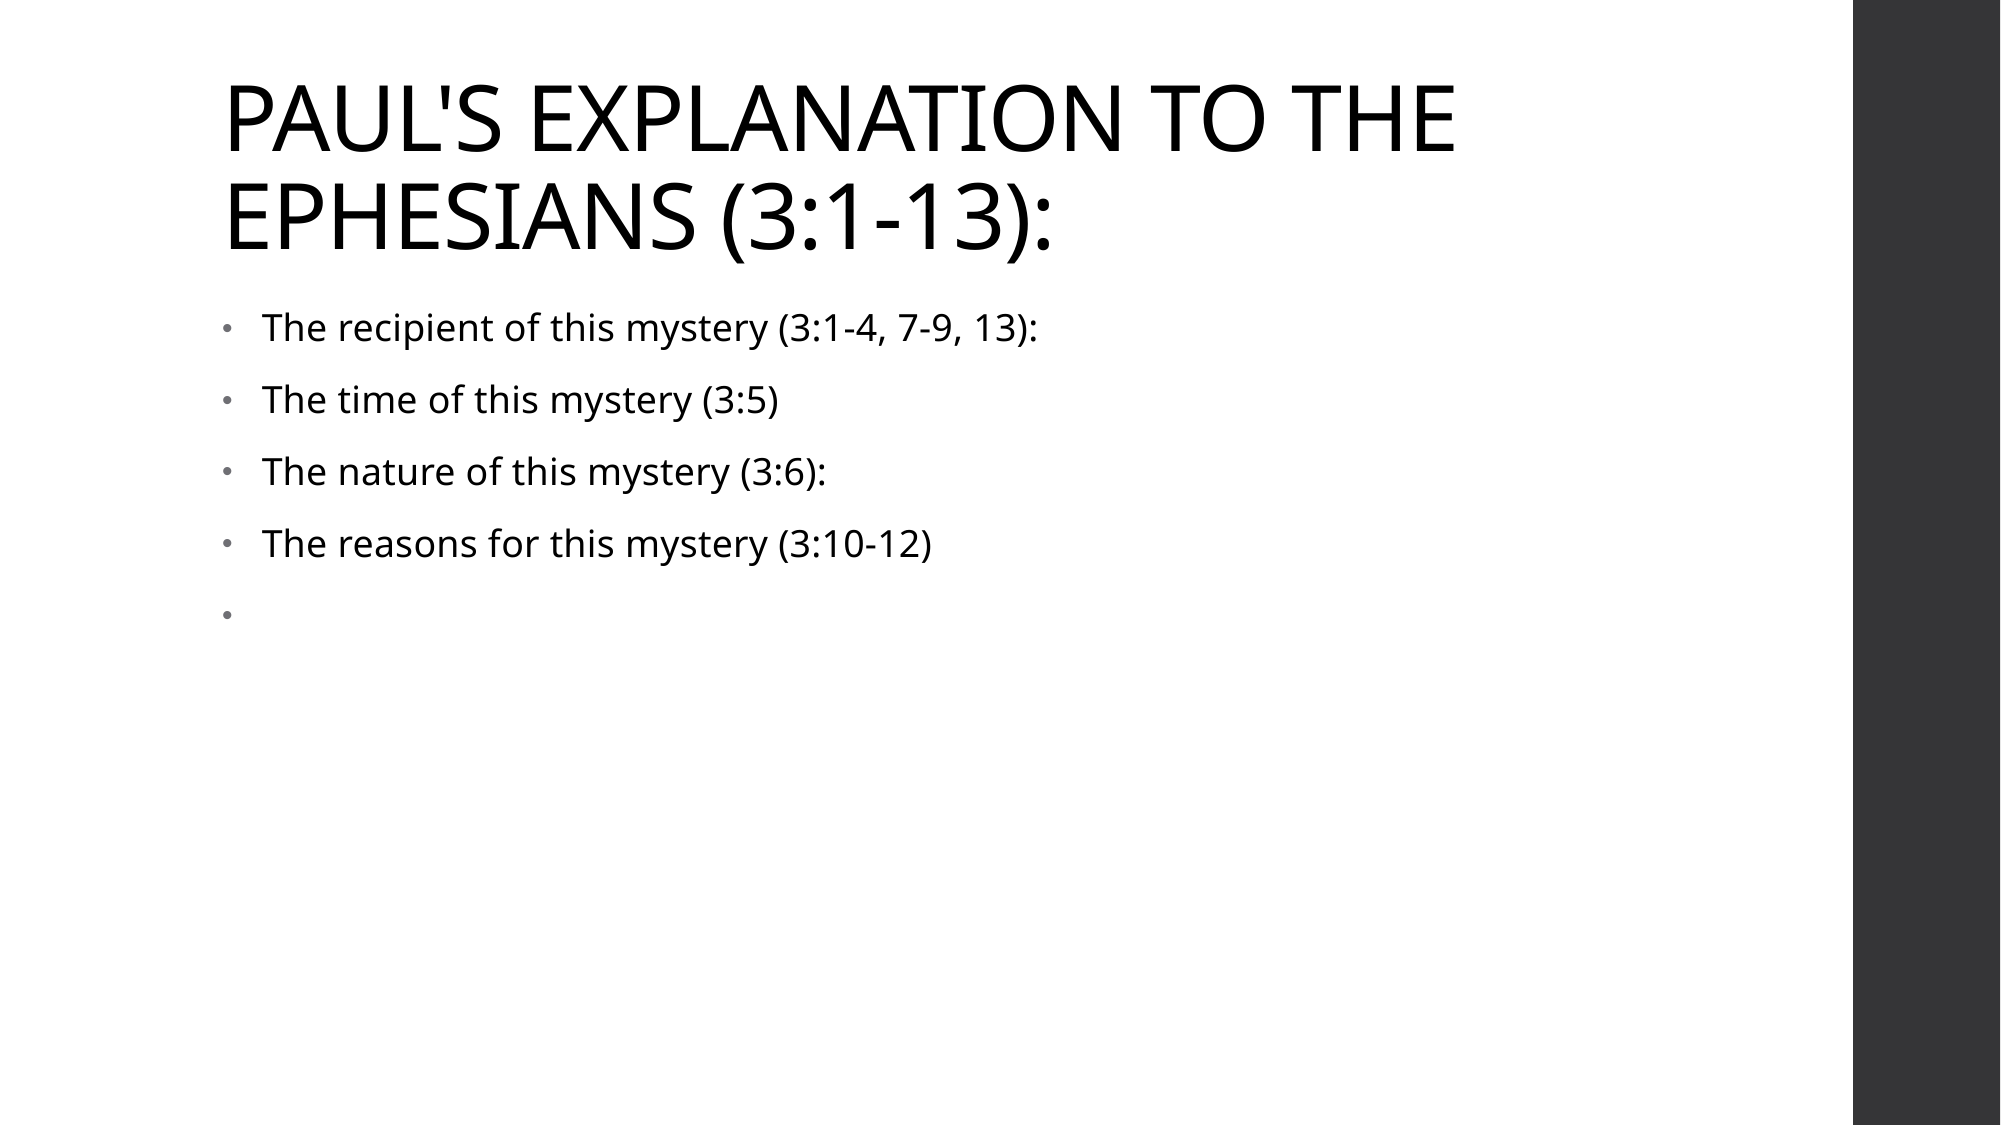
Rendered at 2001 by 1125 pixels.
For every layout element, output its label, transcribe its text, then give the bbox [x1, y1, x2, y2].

list The recipient of this mystery (3:1-4, 7-9, 13): The time of this mystery (3:5) The nature of this mystery (3:6): The reasons for this mystery (3:10-12) [206, 299, 1617, 1014]
title PAUL'S EXPLANATION TO THE EPHESIANS (3:1-13): [206, 60, 1797, 278]
